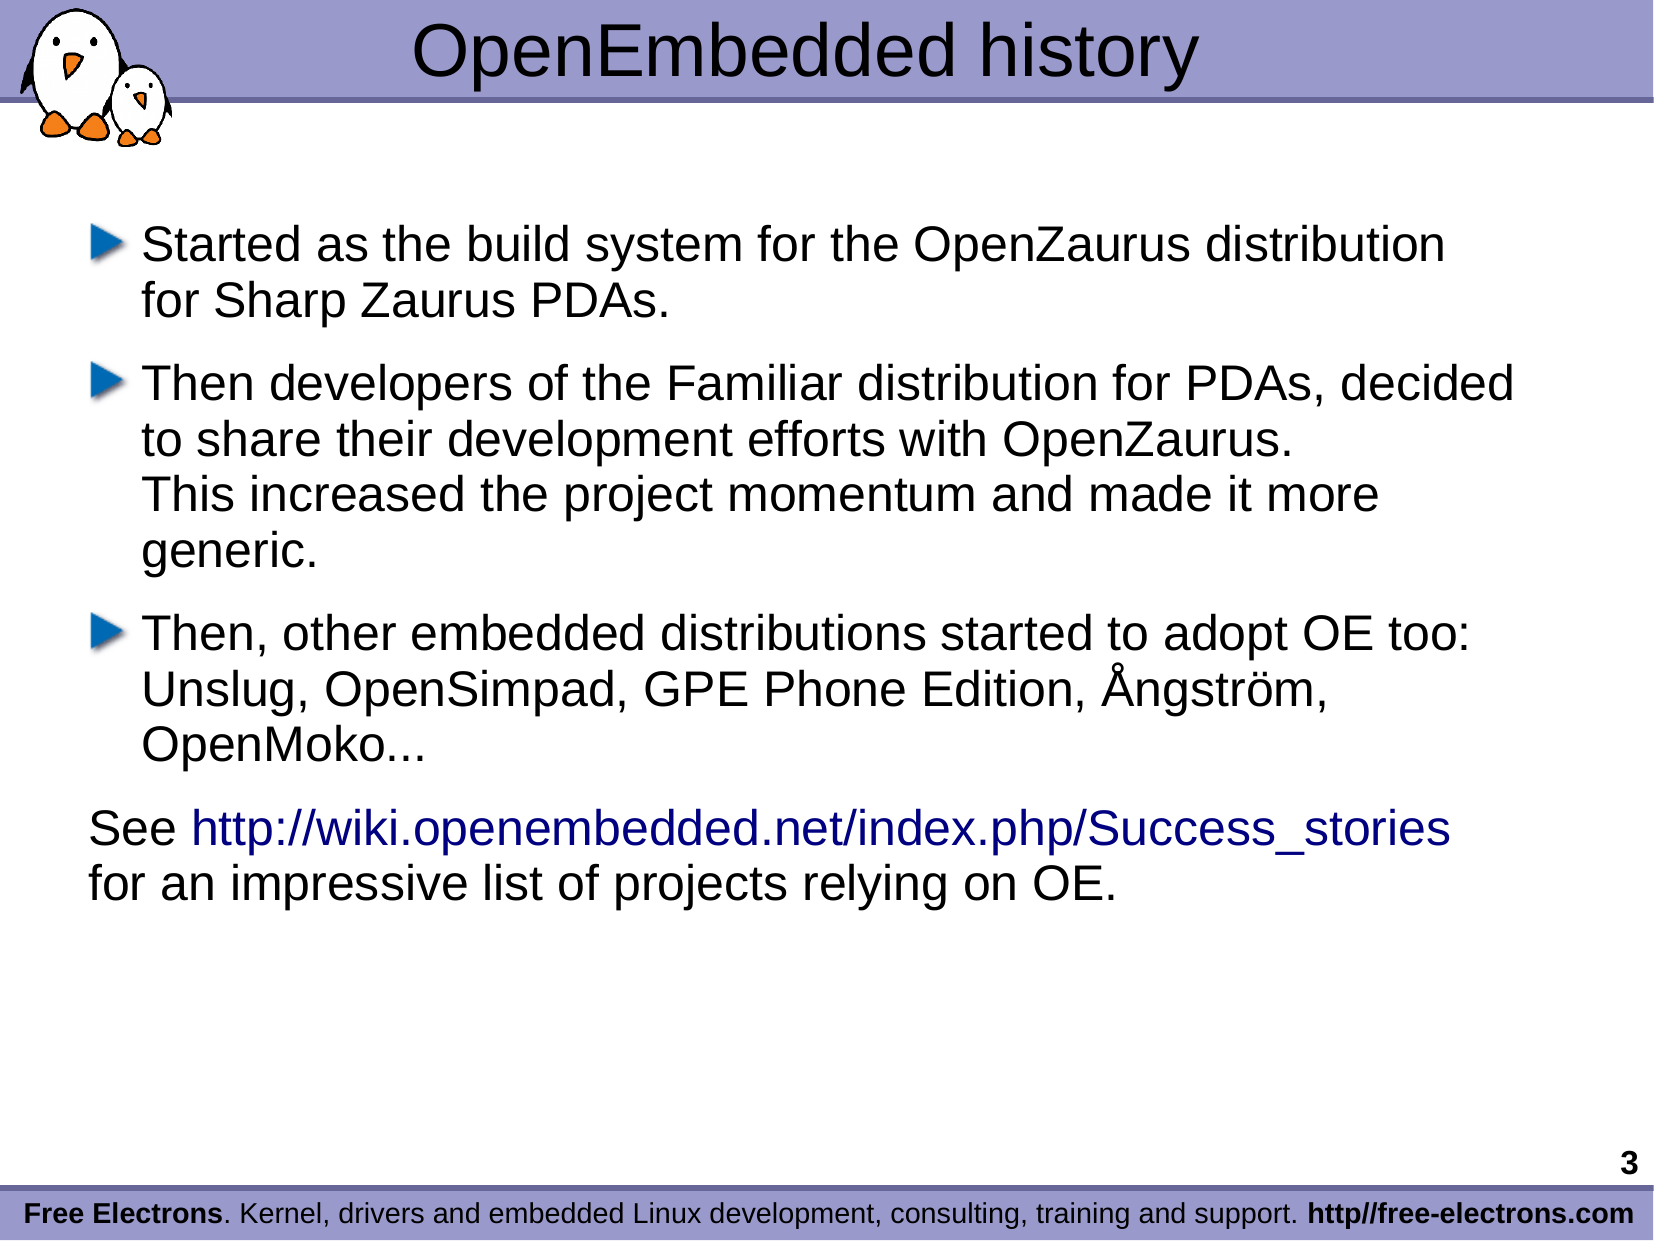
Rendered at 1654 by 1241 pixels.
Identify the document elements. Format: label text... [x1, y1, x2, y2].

title OpenEmbedded history [60, 0, 1551, 101]
picture [20, 8, 172, 147]
list Started as the build system for the OpenZaurus distribution for Sharp Zaurus PDAs. Then developers of the Familiar distribution for PDAs, decided to share their development efforts with OpenZaurus. This increased the project momentum and made it more generic. Then, other embedded distributions started to adopt OE too: Unslug, OpenSimpad, GPE Phone Edition, Ångström, OpenMoko... See http://wiki.openembedded.net/index.php/Success_stories for an impressive list of projects relying on OE. [70, 216, 1518, 1066]
